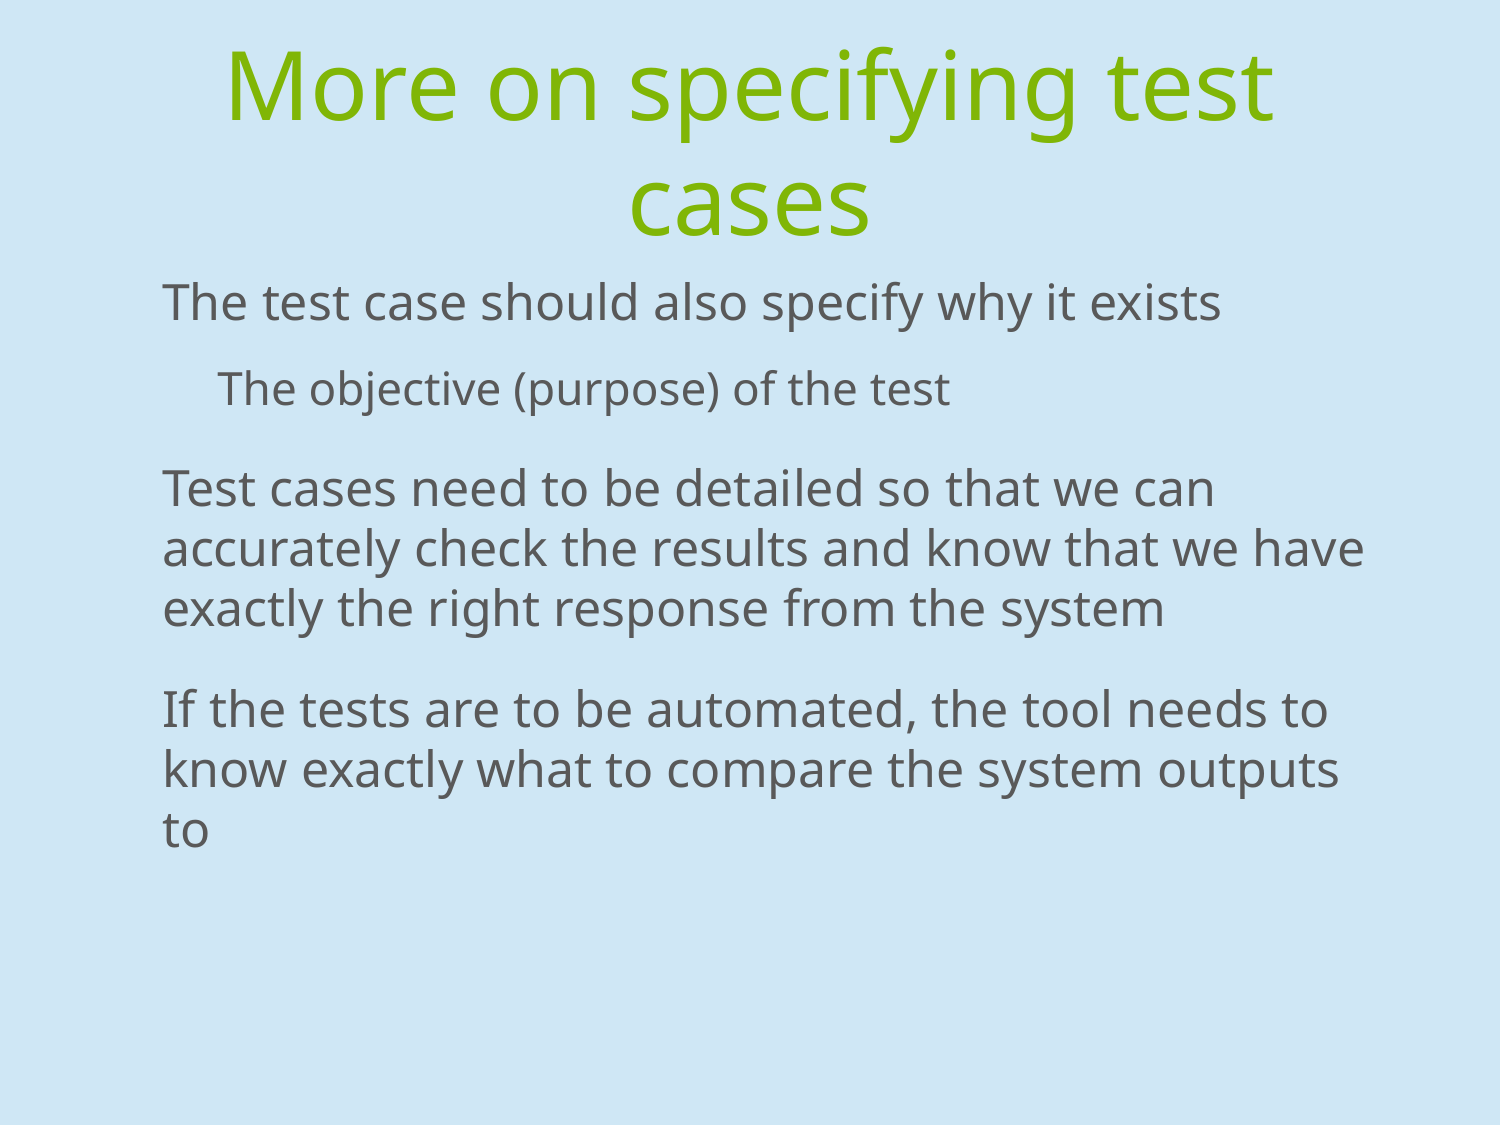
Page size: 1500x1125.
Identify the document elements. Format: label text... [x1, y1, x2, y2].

list The test case should also specify why it exists The objective (purpose) of the test Test cases need to be detailed so that we can accurately check the results and know that we have exactly the right response from the system If the tests are to be automated, the tool needs to know exactly what to compare the system outputs to [90, 262, 1410, 975]
title More on specifying test cases [90, 17, 1410, 237]
